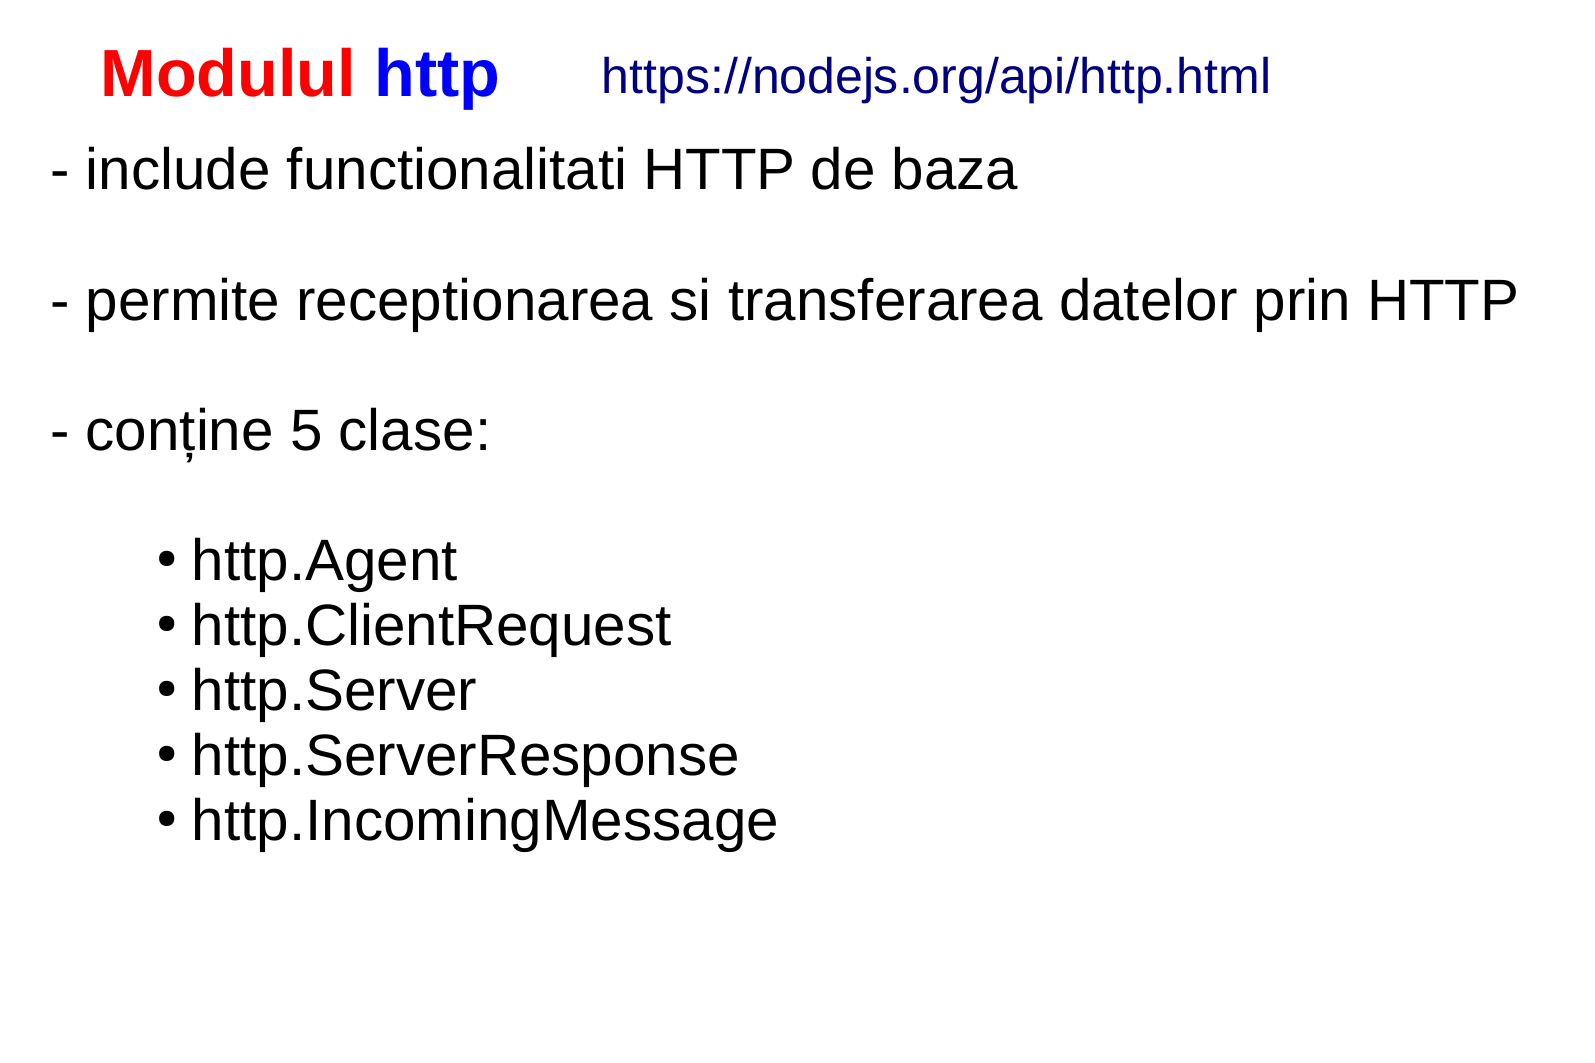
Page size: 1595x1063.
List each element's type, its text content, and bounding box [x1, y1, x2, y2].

text_box https://nodejs.org/api/http.html [587, 40, 1359, 112]
text_box Modulul http [67, 29, 1458, 129]
text_box - include functionalitati HTTP de baza - permite receptionarea si transferarea datelor prin HTTP - conține 5 clase: http.Agent http.ClientRequest http.Server http.ServerResponse http.IncomingMessage [35, 129, 1583, 1063]
